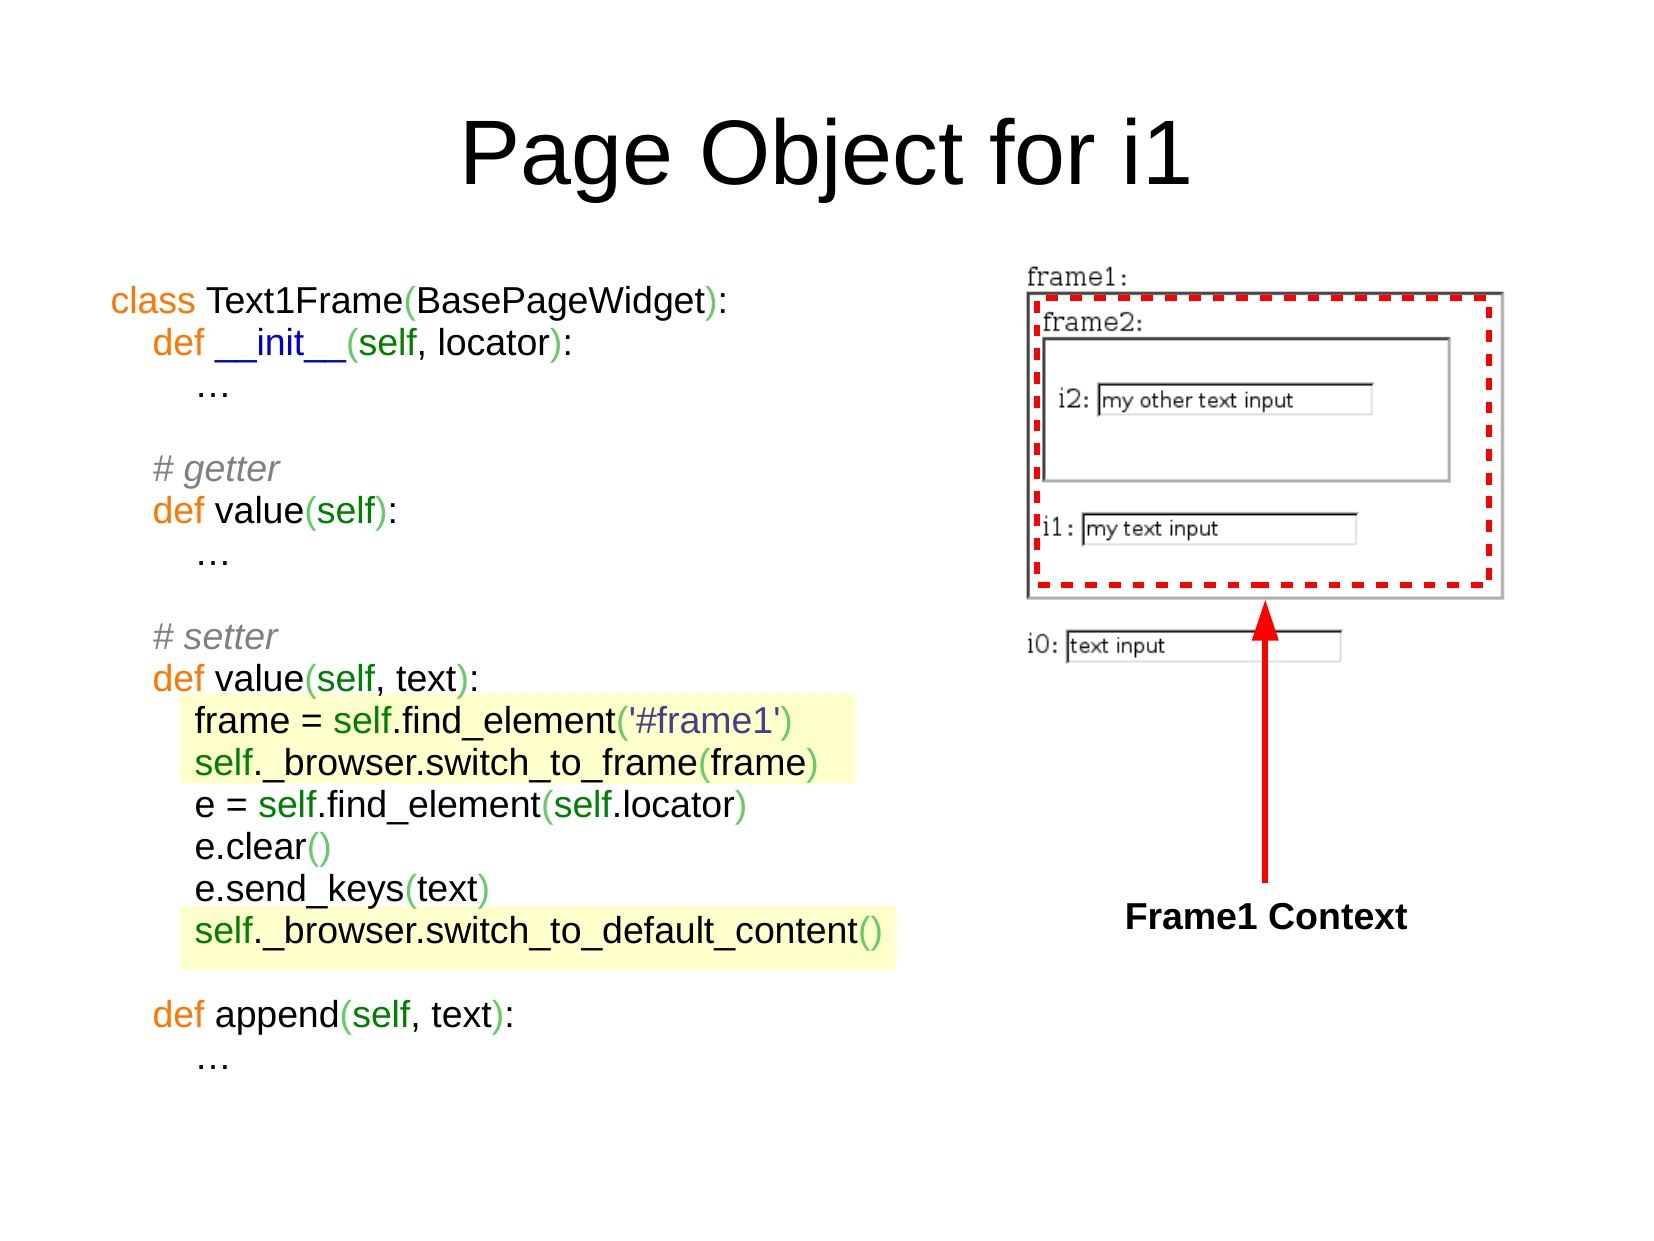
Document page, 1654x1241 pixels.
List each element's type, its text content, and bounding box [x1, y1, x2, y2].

picture [1016, 253, 1509, 676]
text_box Frame1 Context [1110, 888, 1423, 946]
title Page Object for i1 [82, 49, 1571, 257]
text_box class Text1Frame(BasePageWidget): def __init__(self, locator): … # getter def value(self): … # setter def value(self, text): frame = self.find_element('#frame1') self._browser.switch_to_frame(frame) e = self.find_element(self.locator) e.clear() e.send_keys(text) self._browser.switch_to_default_content() def append(self, text): … [95, 272, 898, 1128]
